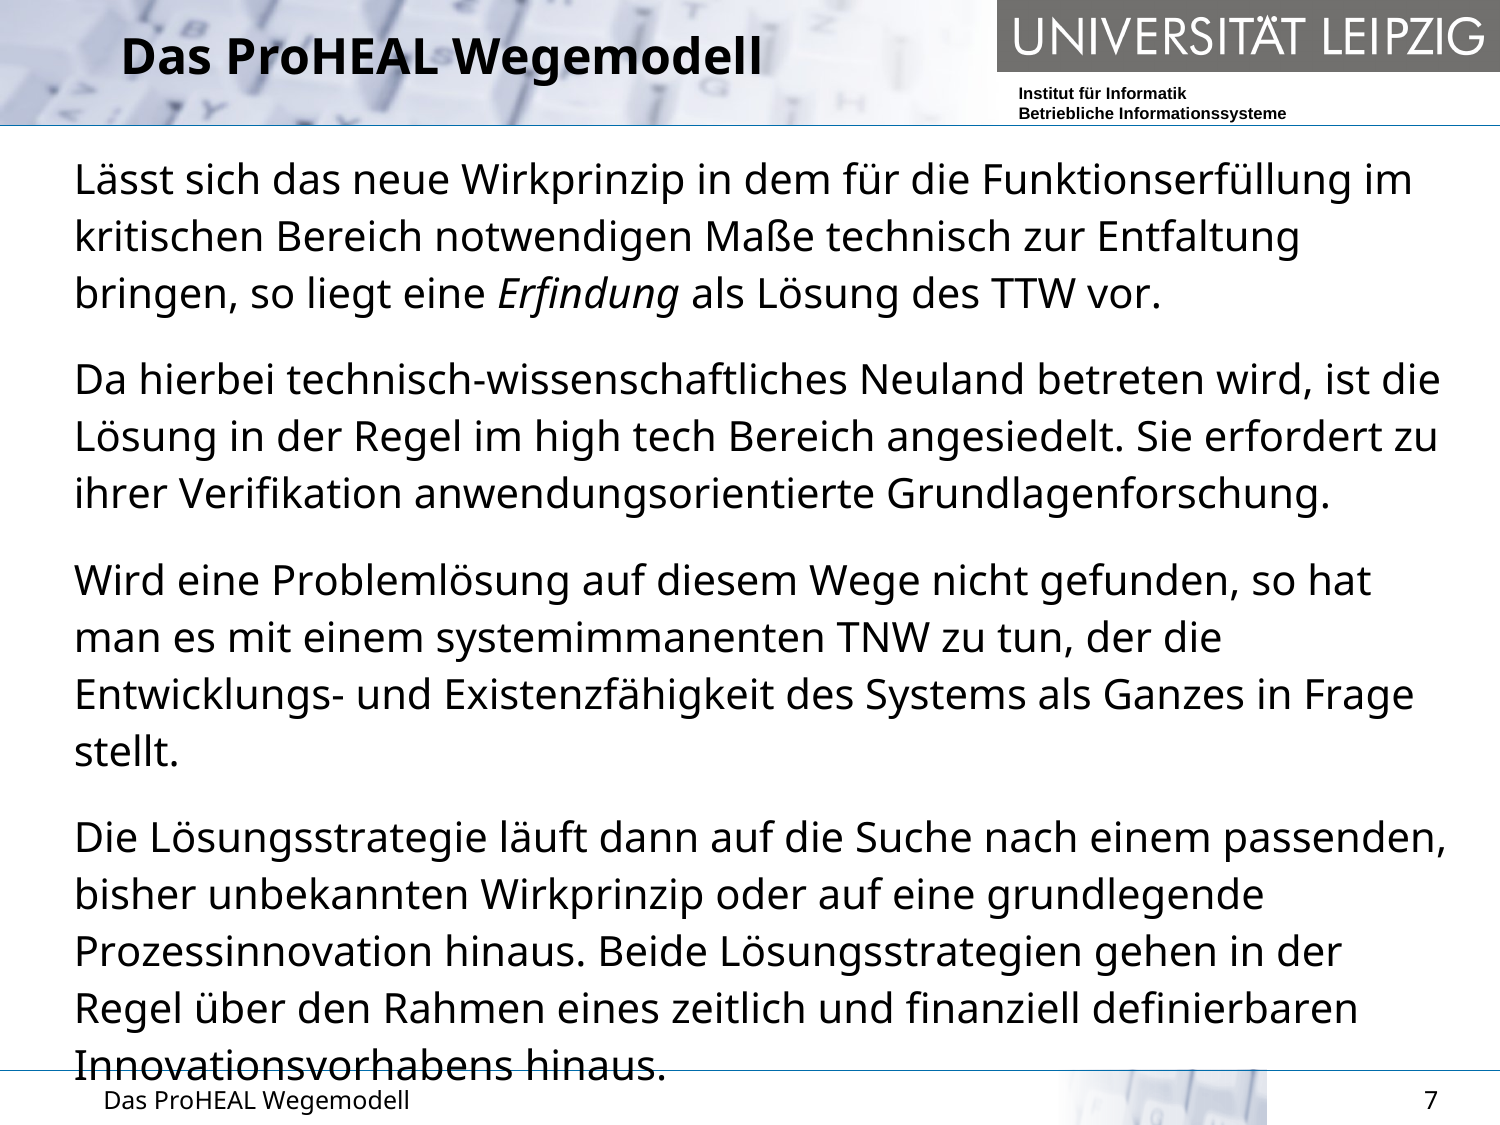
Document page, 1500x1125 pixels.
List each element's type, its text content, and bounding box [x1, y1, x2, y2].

picture [1057, 1071, 1267, 1125]
picture [0, 0, 1500, 125]
list Lässt sich das neue Wirkprinzip in dem für die Funktionserfüllung im kritischen Bereich notwendigen Maße technisch zur Entfaltung bringen, so liegt eine Erfindung als Lösung des TTW vor. Da hierbei technisch-wissenschaftliches Neuland betreten wird, ist die Lösung in der Regel im high tech Bereich angesiedelt. Sie erfordert zu ihrer Verifikation anwendungsorientierte Grundlagenforschung. Wird eine Problemlösung auf diesem Wege nicht gefunden, so hat man es mit einem systemimmanenten TNW zu tun, der die Entwicklungs- und Existenzfähigkeit des Systems als Ganzes in Frage stellt. Die Lösungsstrategie läuft dann auf die Suche nach einem passenden, bisher unbekannten Wirkprinzip oder auf eine grundlegende Prozessinnovation hinaus. Beide Lösungsstrategien gehen in der Regel über den Rahmen eines zeitlich und finanziell definierbaren Innovationsvorhabens hinaus. [59, 141, 1477, 1059]
text_box Das ProHEAL Wegemodell [105, 16, 779, 93]
